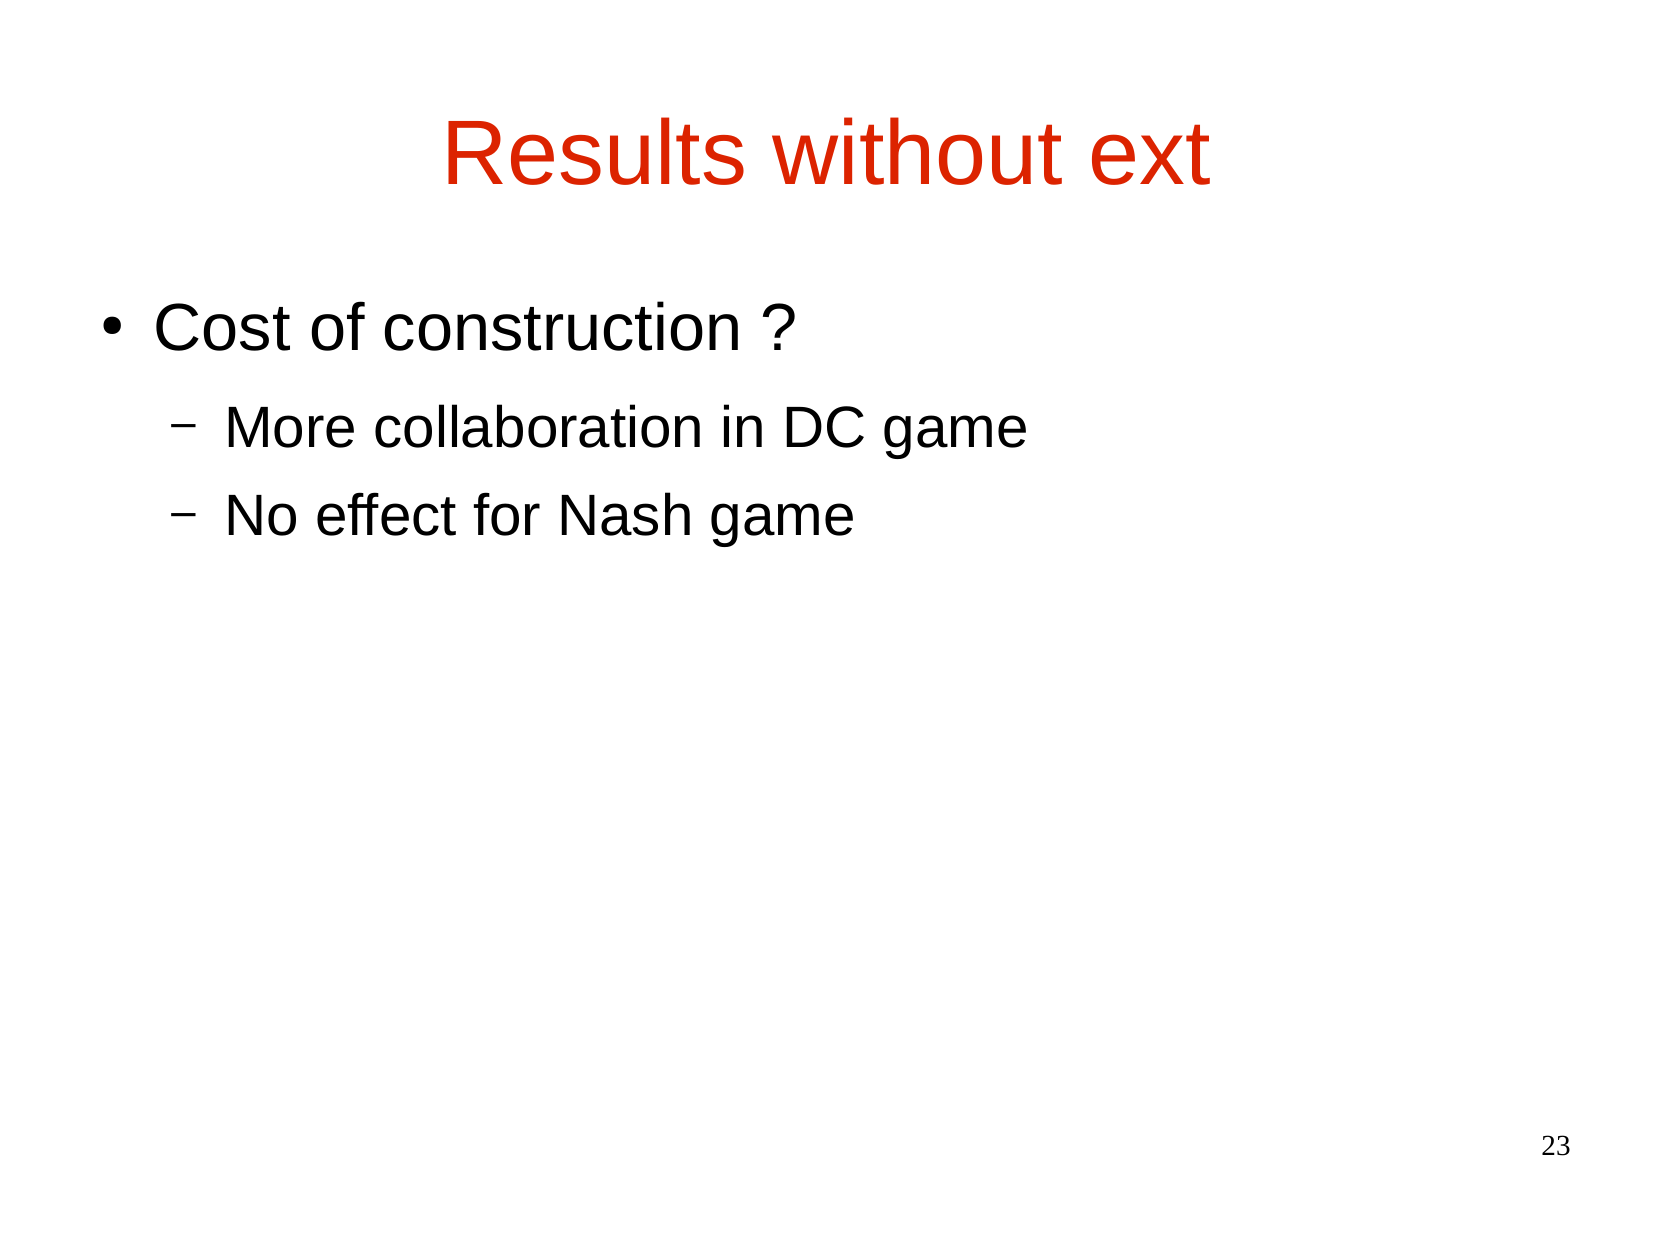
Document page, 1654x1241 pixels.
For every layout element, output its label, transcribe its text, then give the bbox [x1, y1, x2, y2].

list Cost of construction ? More collaboration in DC game No effect for Nash game [82, 290, 1538, 1010]
title Results without ext [82, 49, 1571, 257]
